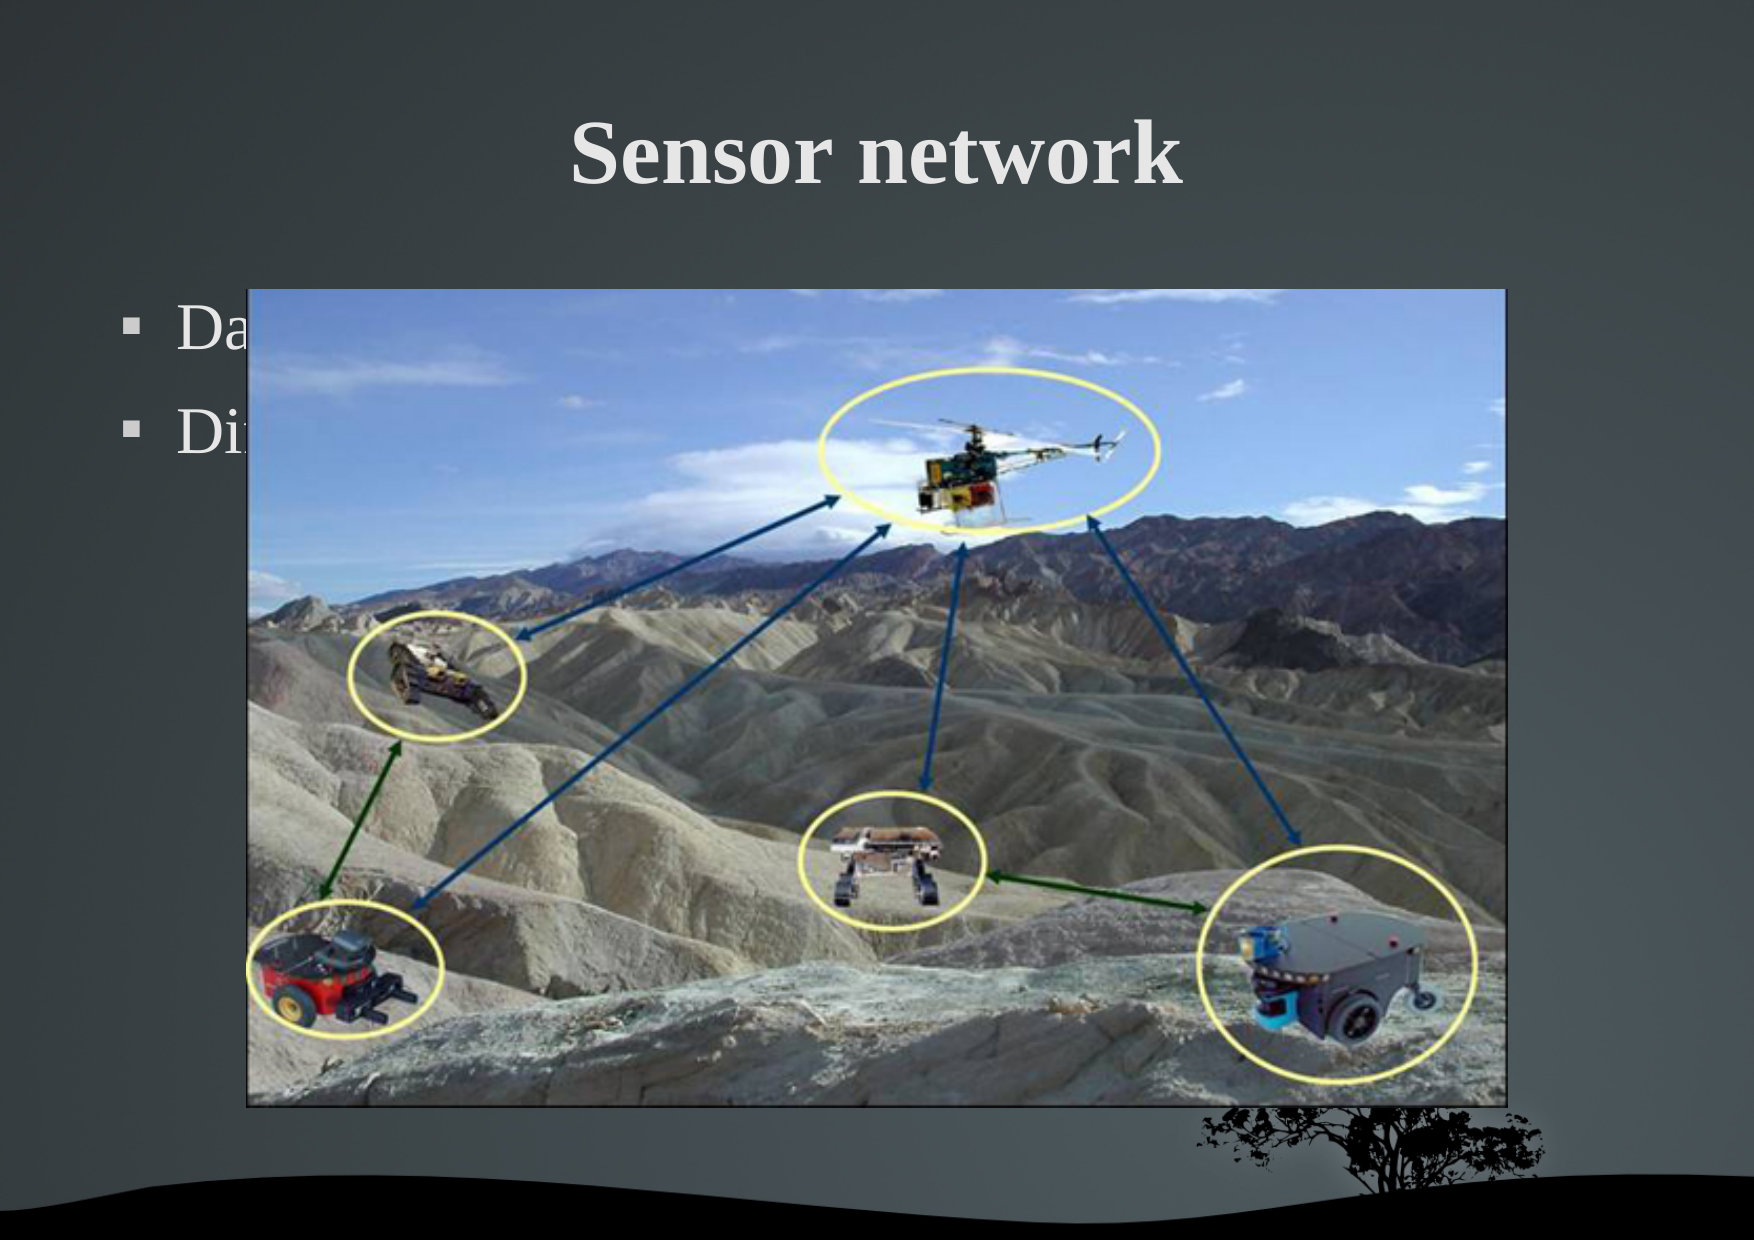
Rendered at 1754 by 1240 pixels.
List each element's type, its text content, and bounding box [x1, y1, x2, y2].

list Data fusion Different sensor techniques [87, 290, 338, 1094]
title Sensor network [87, 56, 1667, 249]
picture [0, 0, 1754, 1240]
